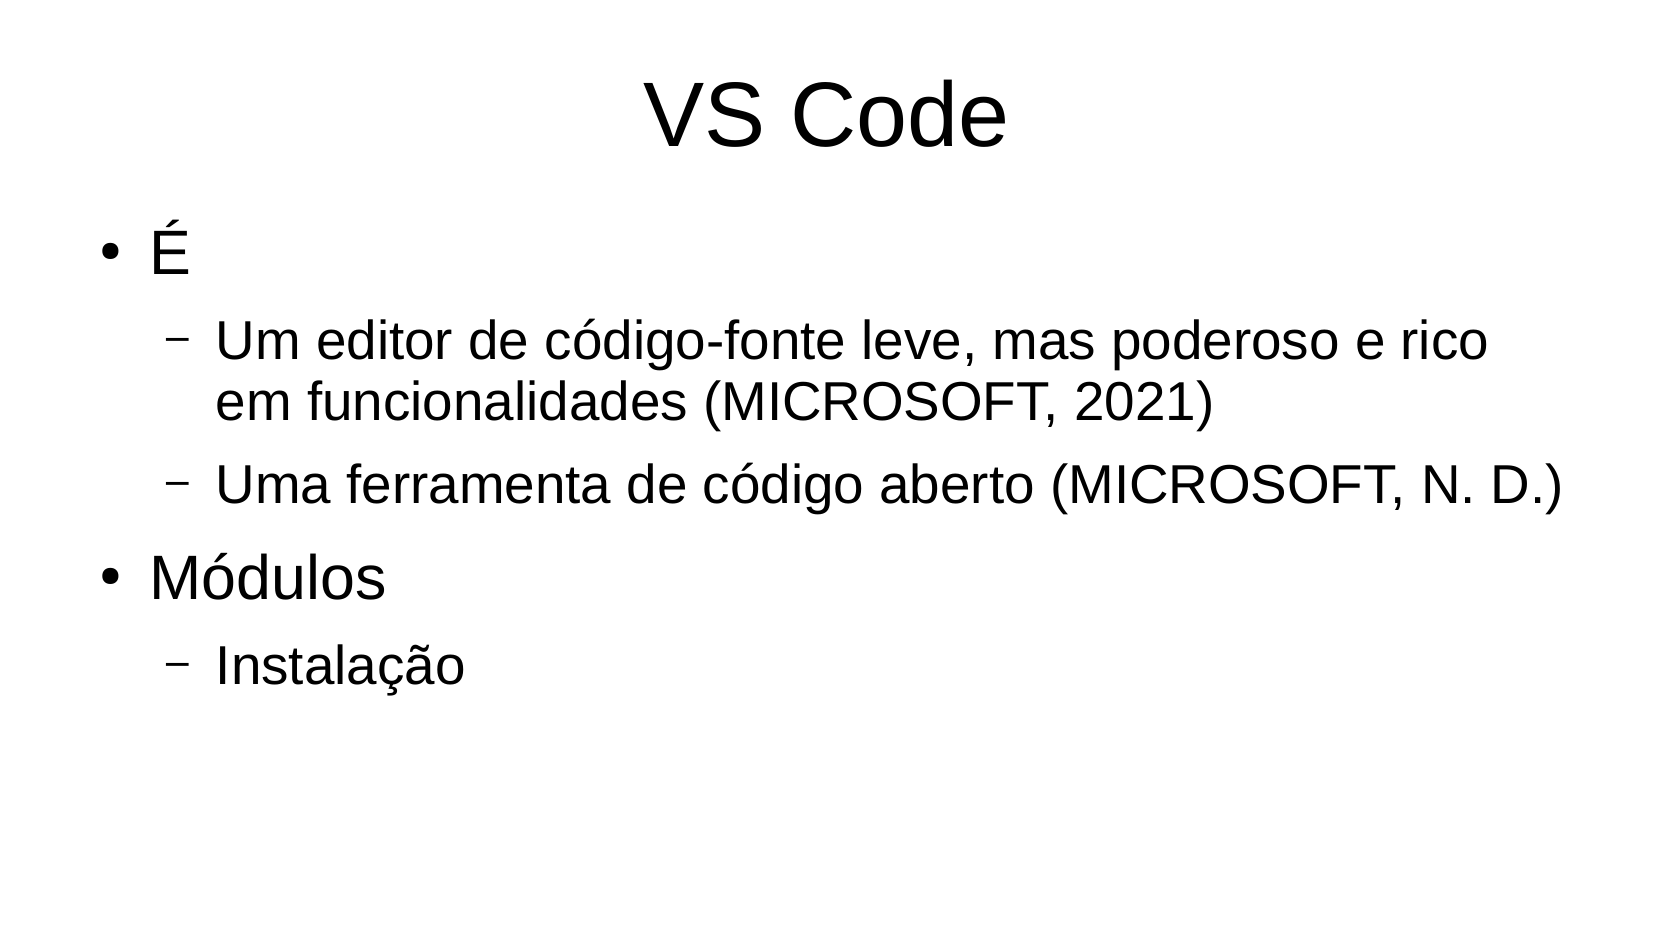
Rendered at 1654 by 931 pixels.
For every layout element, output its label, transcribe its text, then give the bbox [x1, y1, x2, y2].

list É Um editor de código-fonte leve, mas poderoso e rico em funcionalidades (MICROSOFT, 2021) Uma ferramenta de código aberto (MICROSOFT, N. D.) Módulos Instalação [82, 217, 1571, 758]
title VS Code [82, 37, 1571, 193]
